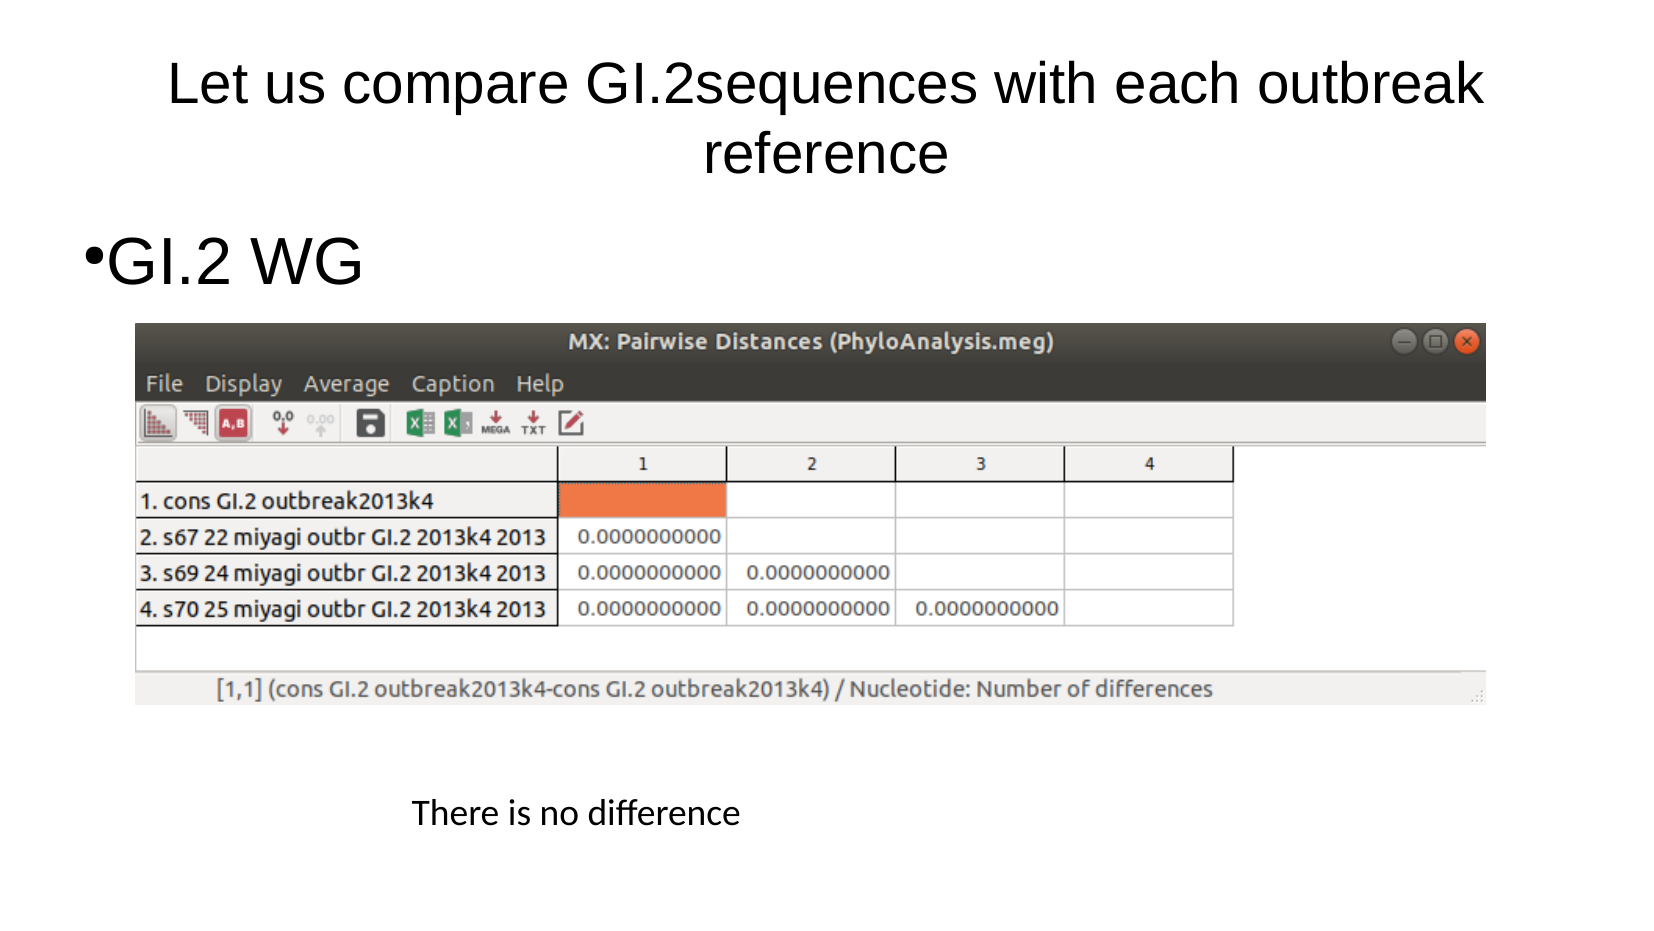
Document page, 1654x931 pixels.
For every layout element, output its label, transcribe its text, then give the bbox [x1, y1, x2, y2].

list GI.2 WG [82, 217, 1571, 758]
title Let us compare GI.2sequences with each outbreak reference [82, 12, 1571, 217]
text_box There is no difference [396, 780, 1224, 842]
picture [135, 323, 1486, 706]
